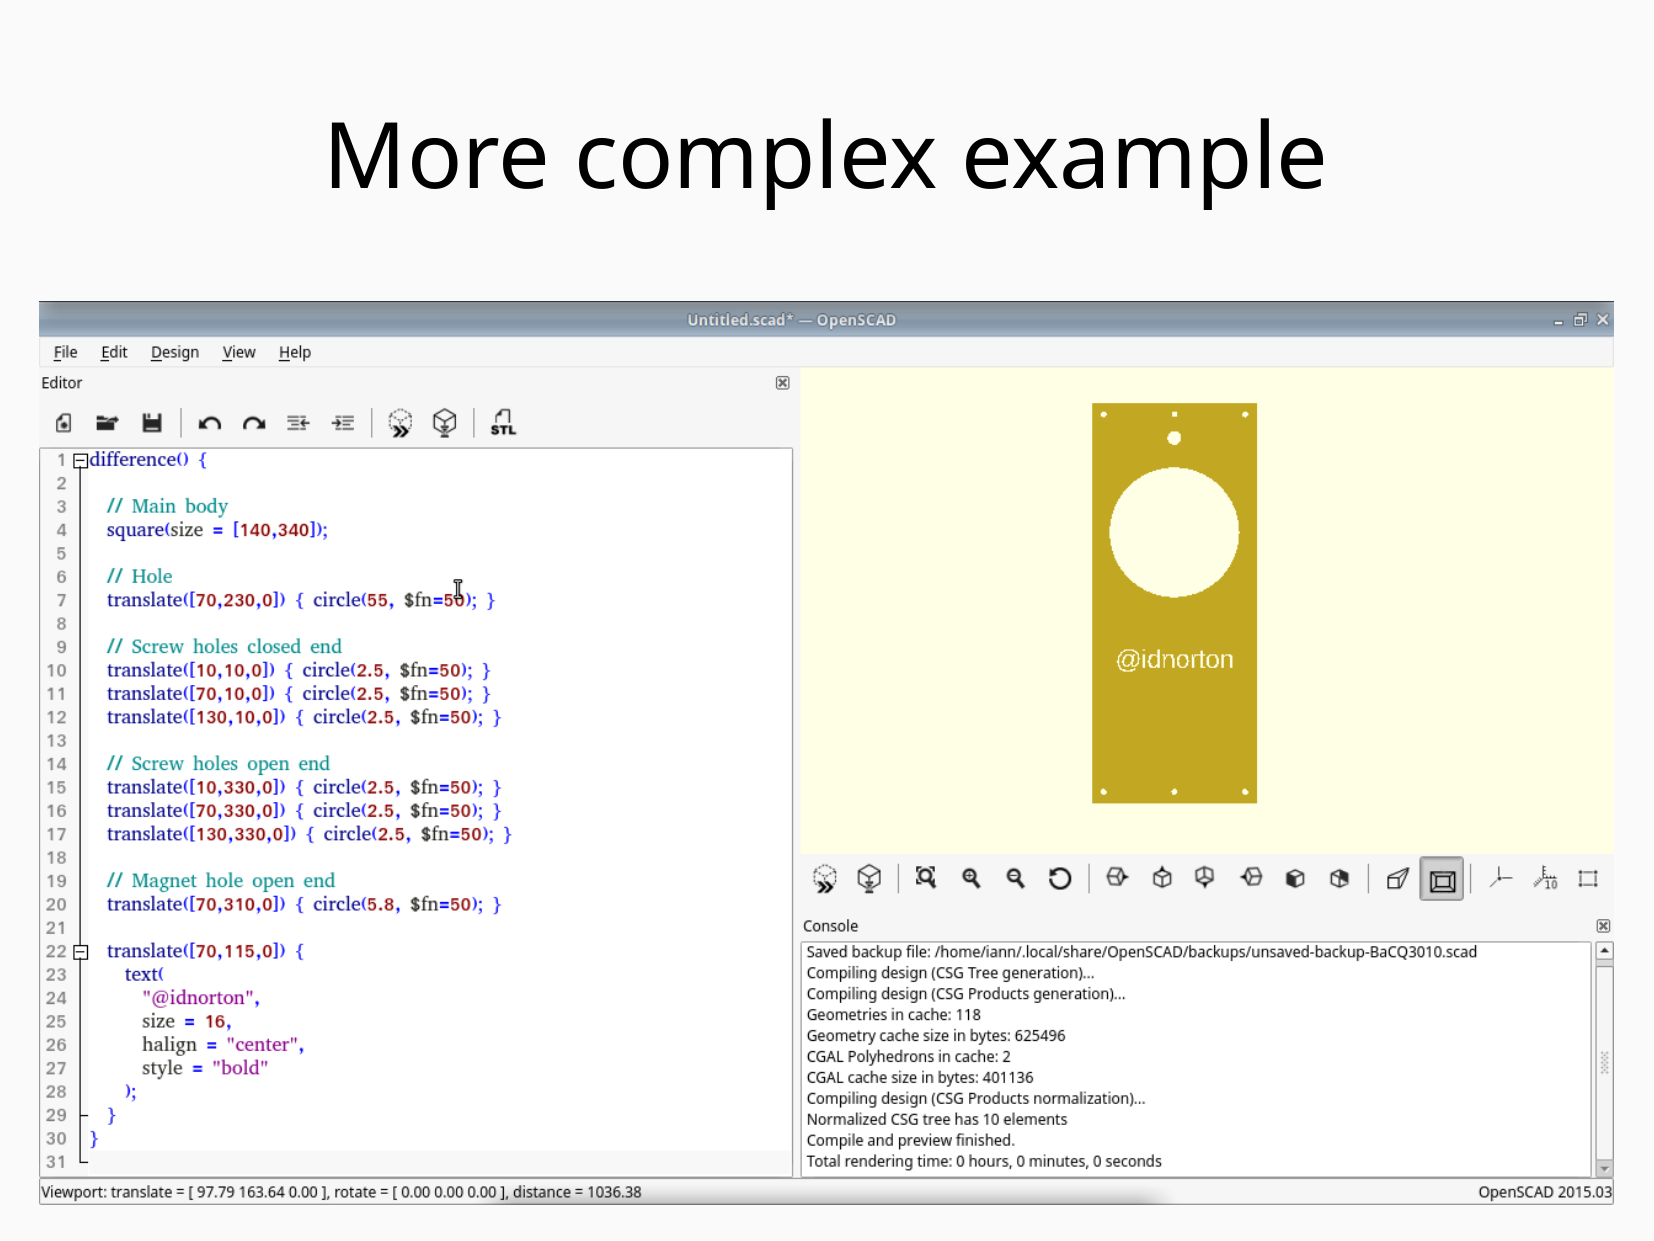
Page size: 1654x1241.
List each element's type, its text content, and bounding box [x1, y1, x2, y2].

title More complex example [82, 49, 1571, 257]
picture [39, 301, 1614, 1205]
